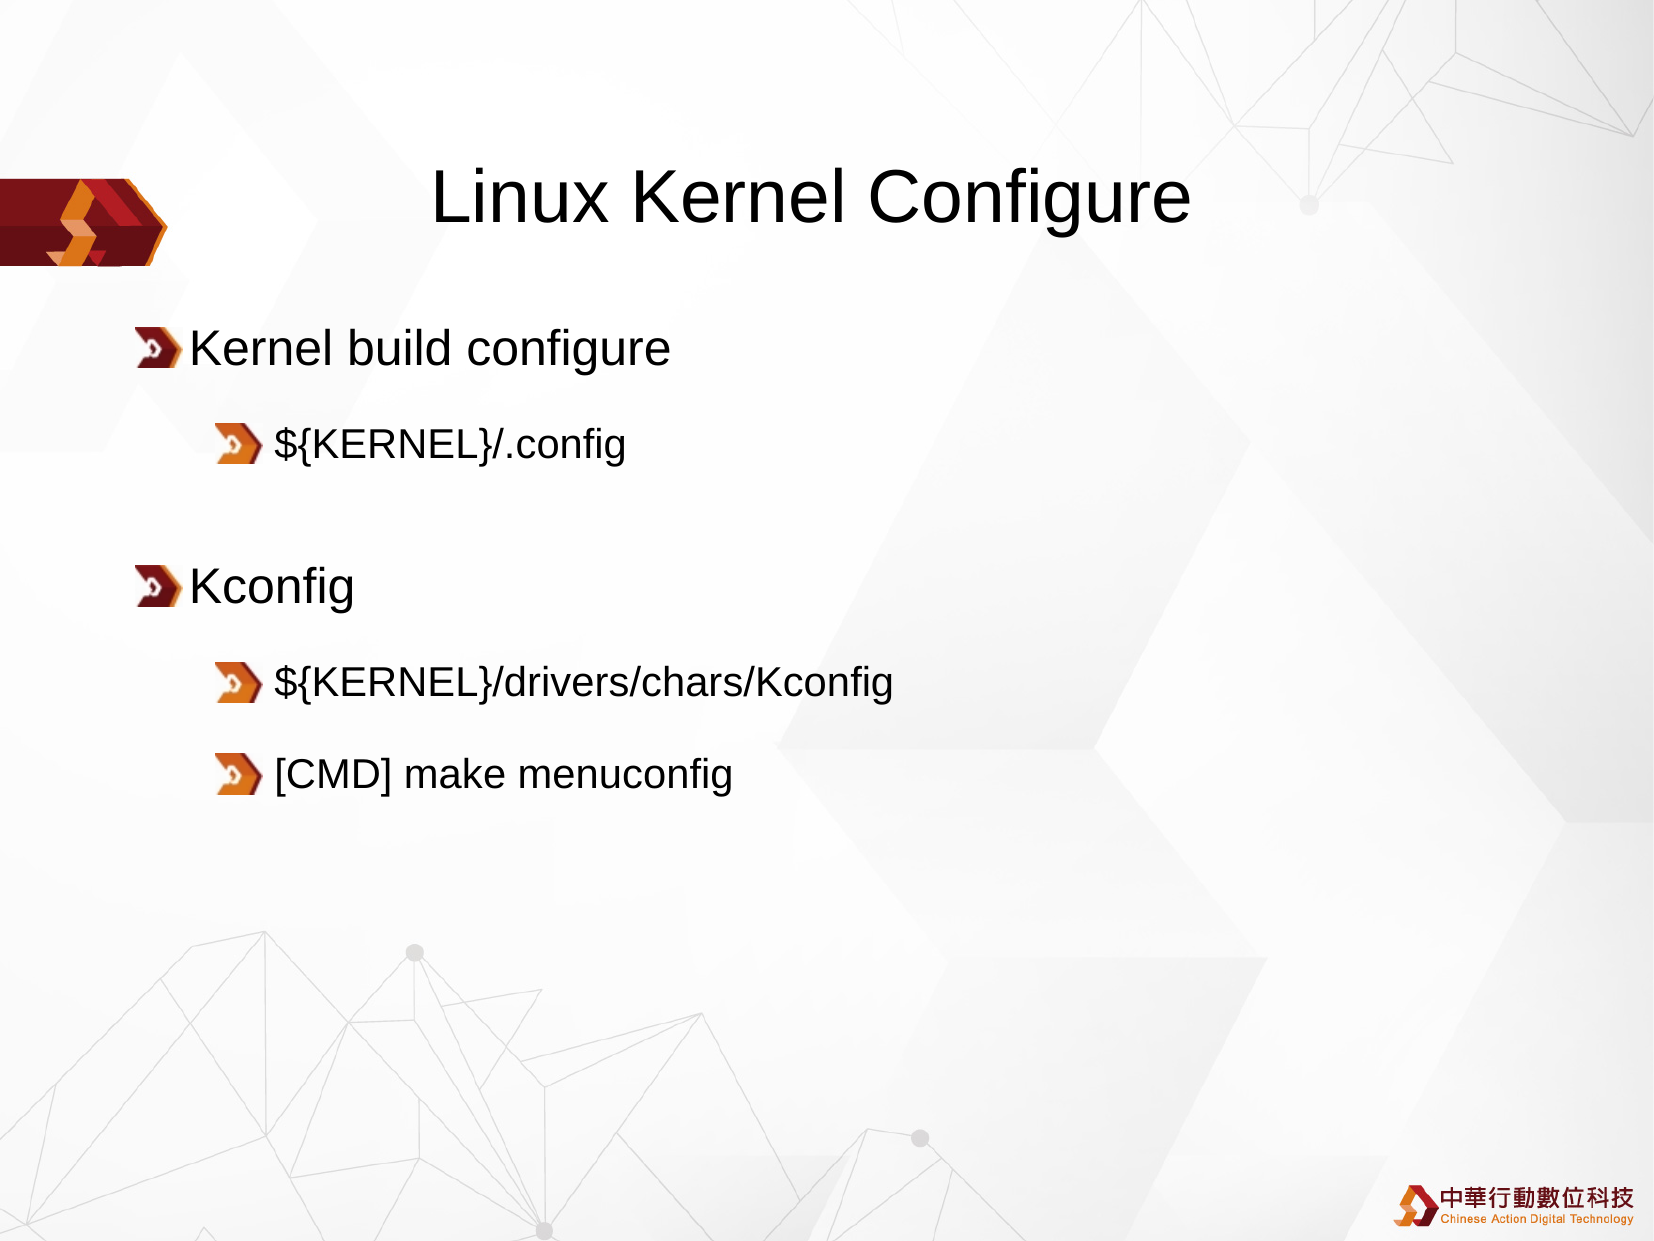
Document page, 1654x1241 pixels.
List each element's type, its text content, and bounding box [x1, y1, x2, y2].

picture [0, 0, 1654, 1241]
title Linux Kernel Configure [118, 112, 1506, 281]
list Kernel build configure ${KERNEL}/.config Kconfig ${KERNEL}/drivers/chars/Kconfig [CMD] make menuconfig [118, 319, 1571, 1040]
